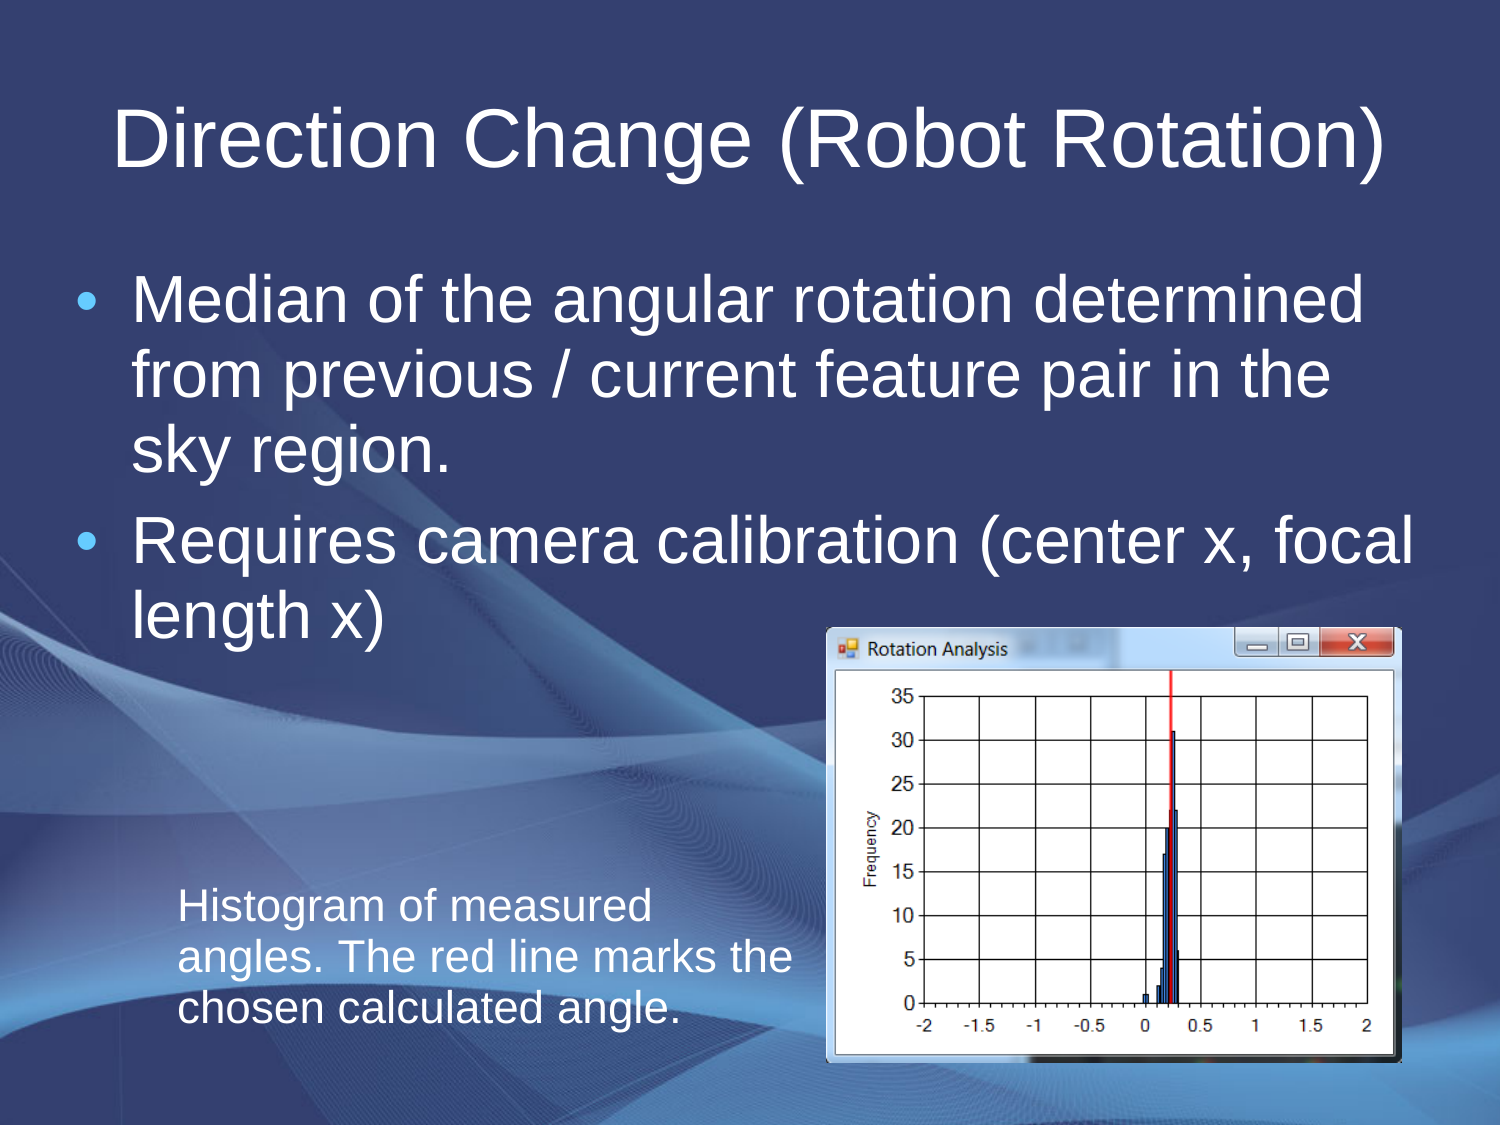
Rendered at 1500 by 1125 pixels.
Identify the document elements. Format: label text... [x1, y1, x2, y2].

picture [0, 0, 1500, 1125]
list Histogram of measured angles. The red line marks the chosen calculated angle. [177, 879, 798, 1087]
list Median of the angular rotation determined from previous / current feature pair in the sky region. Requires camera calibration (center x, focal length x) [75, 262, 1426, 863]
title Direction Change (Robot Rotation) [75, 52, 1426, 226]
